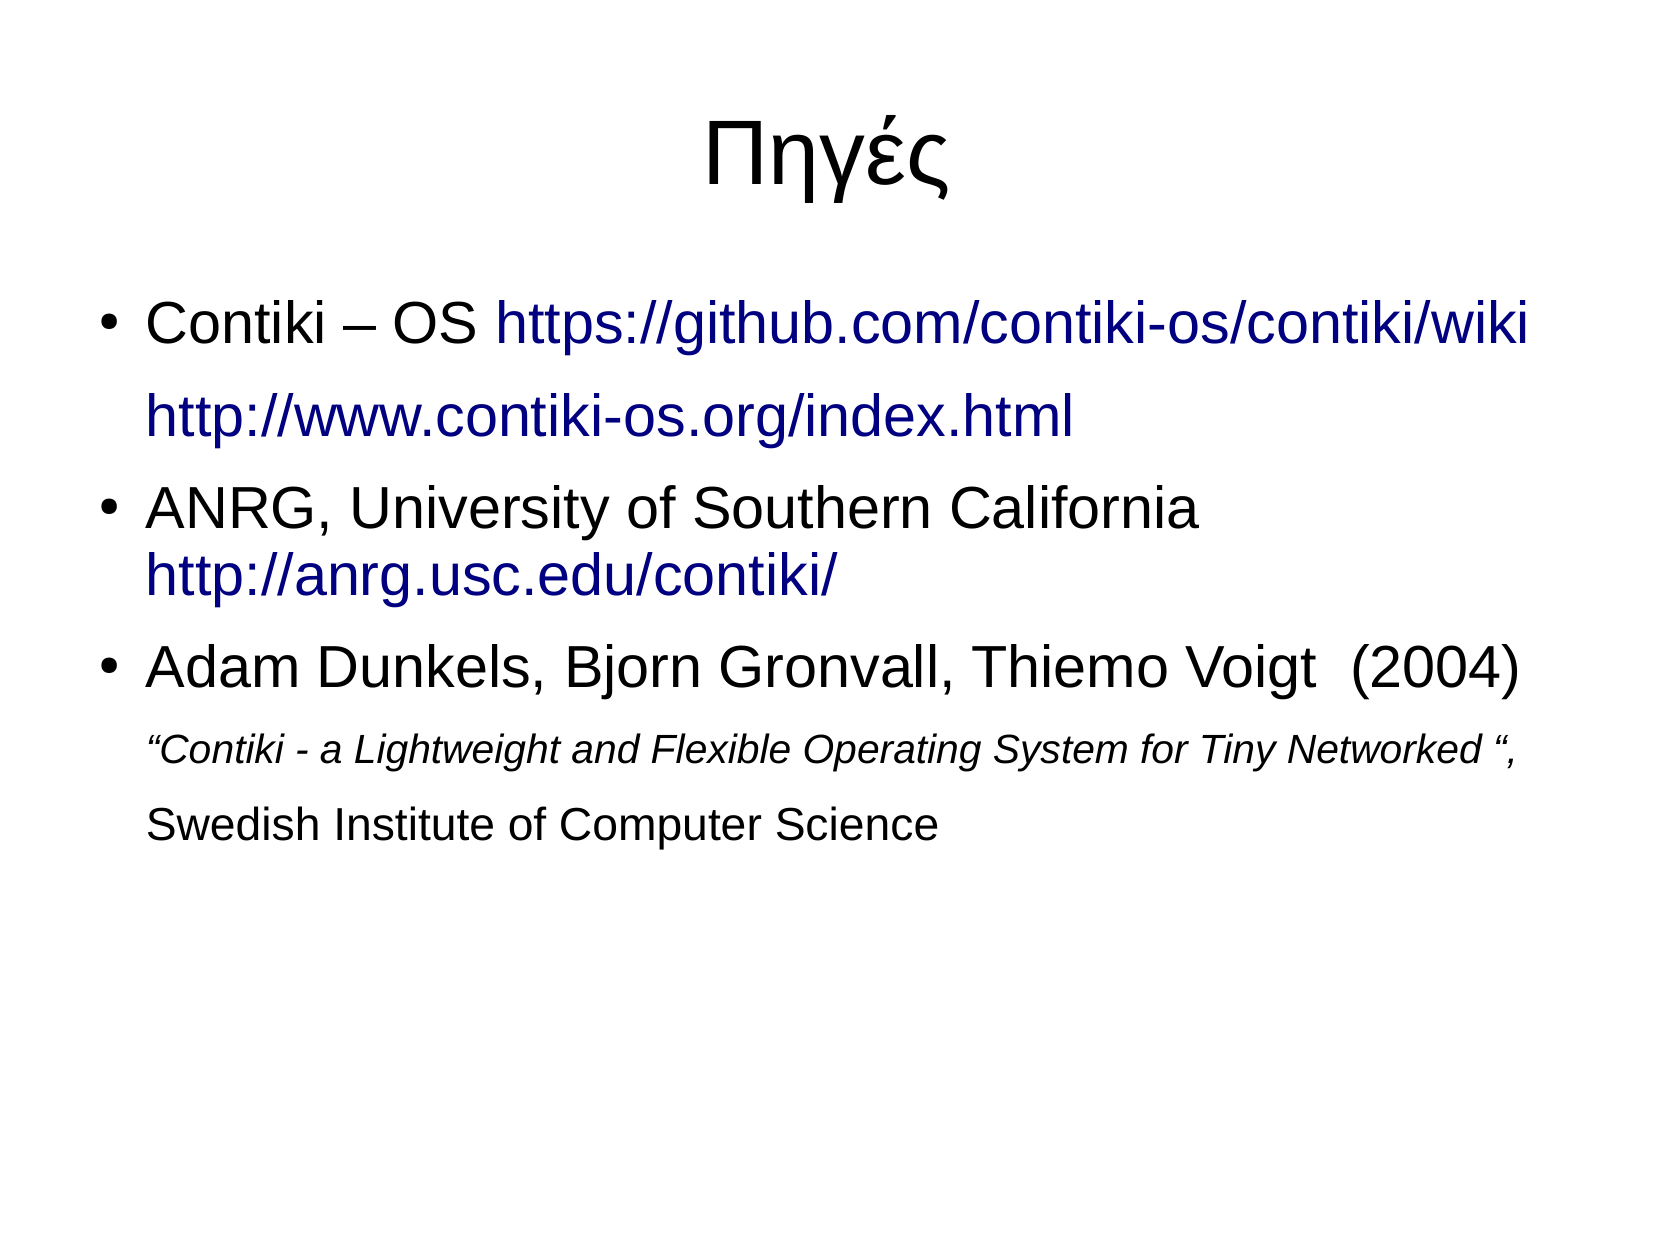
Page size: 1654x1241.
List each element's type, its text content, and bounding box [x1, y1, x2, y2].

list Contiki – OS https://github.com/contiki-os/contiki/wiki http://www.contiki-os.org/index.html ANRG, University of Southern California http://anrg.usc.edu/contiki/ Adam Dunkels, Bjorn Gronvall, Thiemo Voigt (2004) “Contiki - a Lightweight and Flexible Operating System for Tiny Networked “, Swedish Institute of Computer Science [82, 290, 1571, 1010]
title Πηγές [82, 49, 1571, 257]
